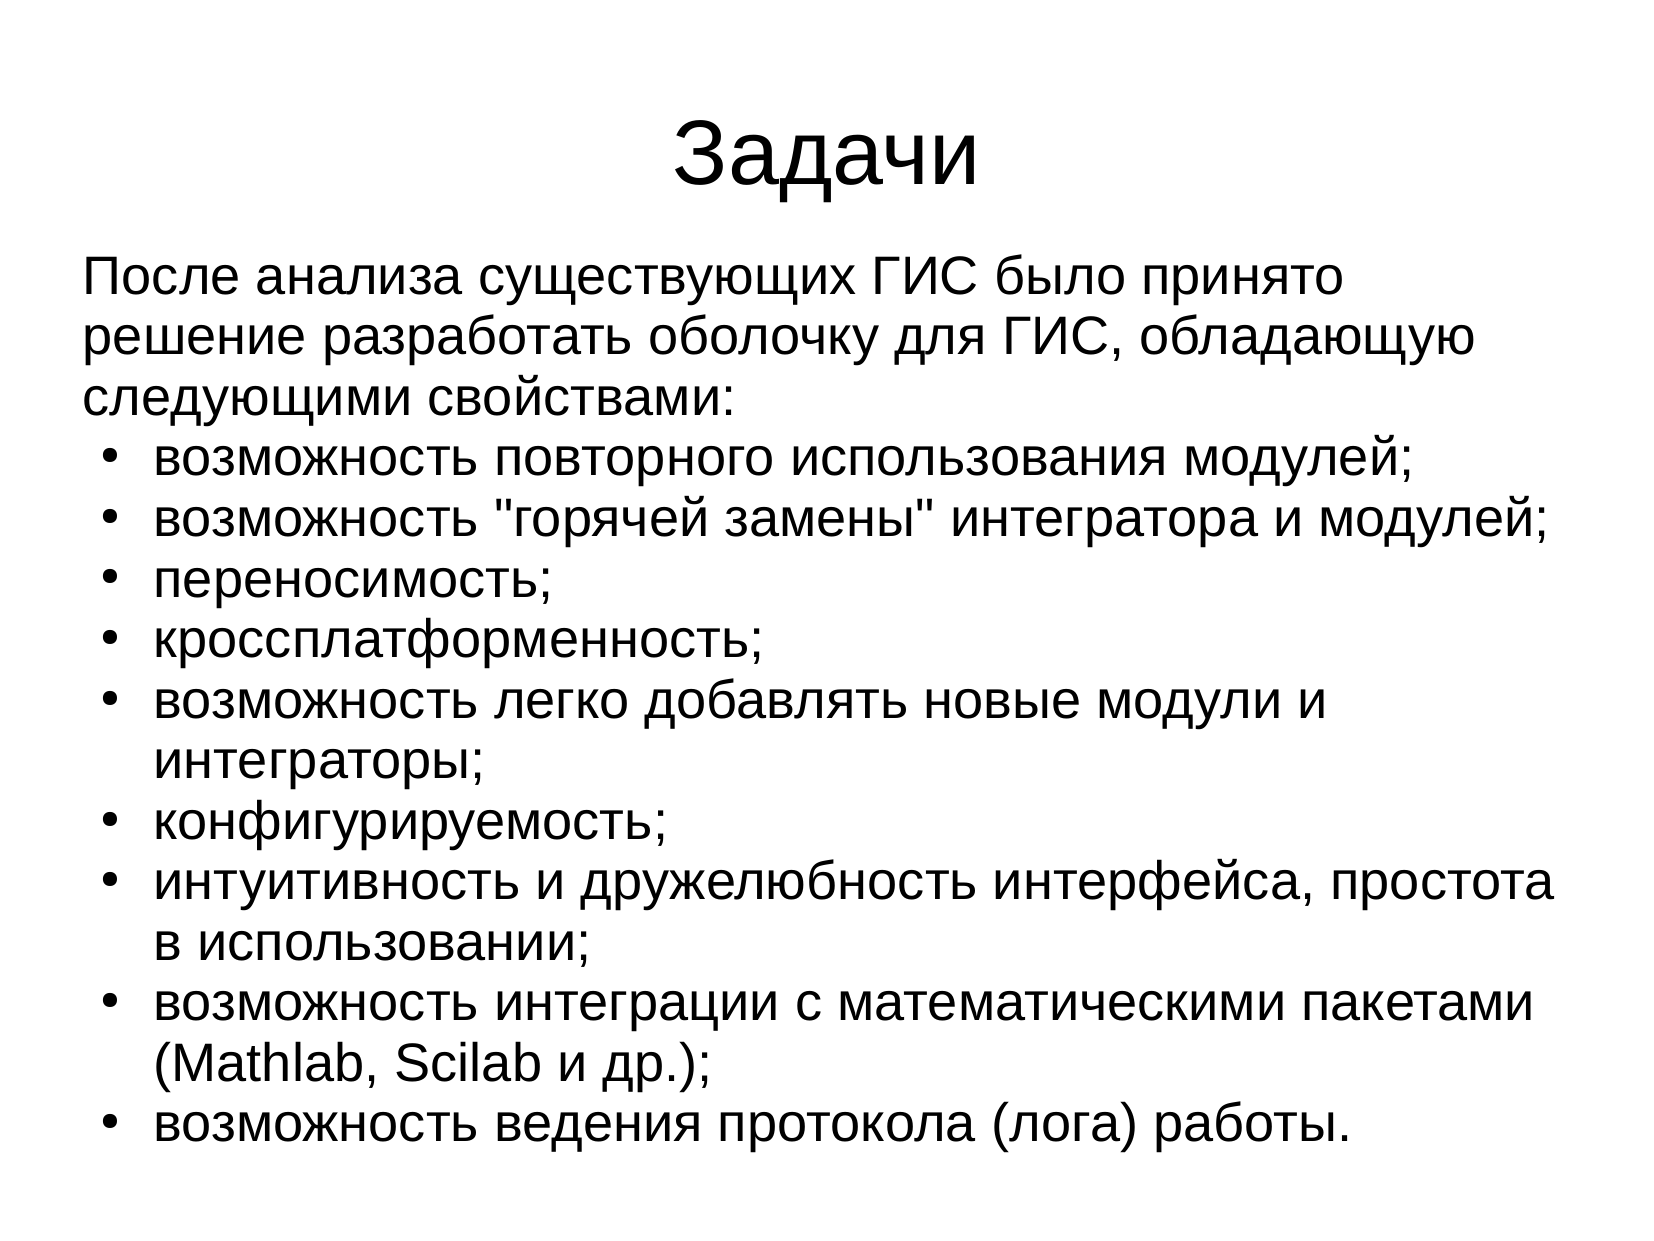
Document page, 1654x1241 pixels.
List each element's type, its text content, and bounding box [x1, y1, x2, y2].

subtitle После анализа существующих ГИС было принято решение разработать оболочку для ГИС, обладающую следующими свойствами: возможность повторного использования модулей; возможность "горячей замены" интегратора и модулей; переносимость; кроссплатформенность; возможность легко добавлять новые модули и интеграторы; конфигурируемость; интуитивность и дружелюбность интерфейса, простота в использовании; возможность интеграции с математическими пакетами (Mathlab, Scilab и др.); возможность ведения протокола (лога) работы. [82, 245, 1571, 1154]
title Задачи [82, 49, 1571, 245]
